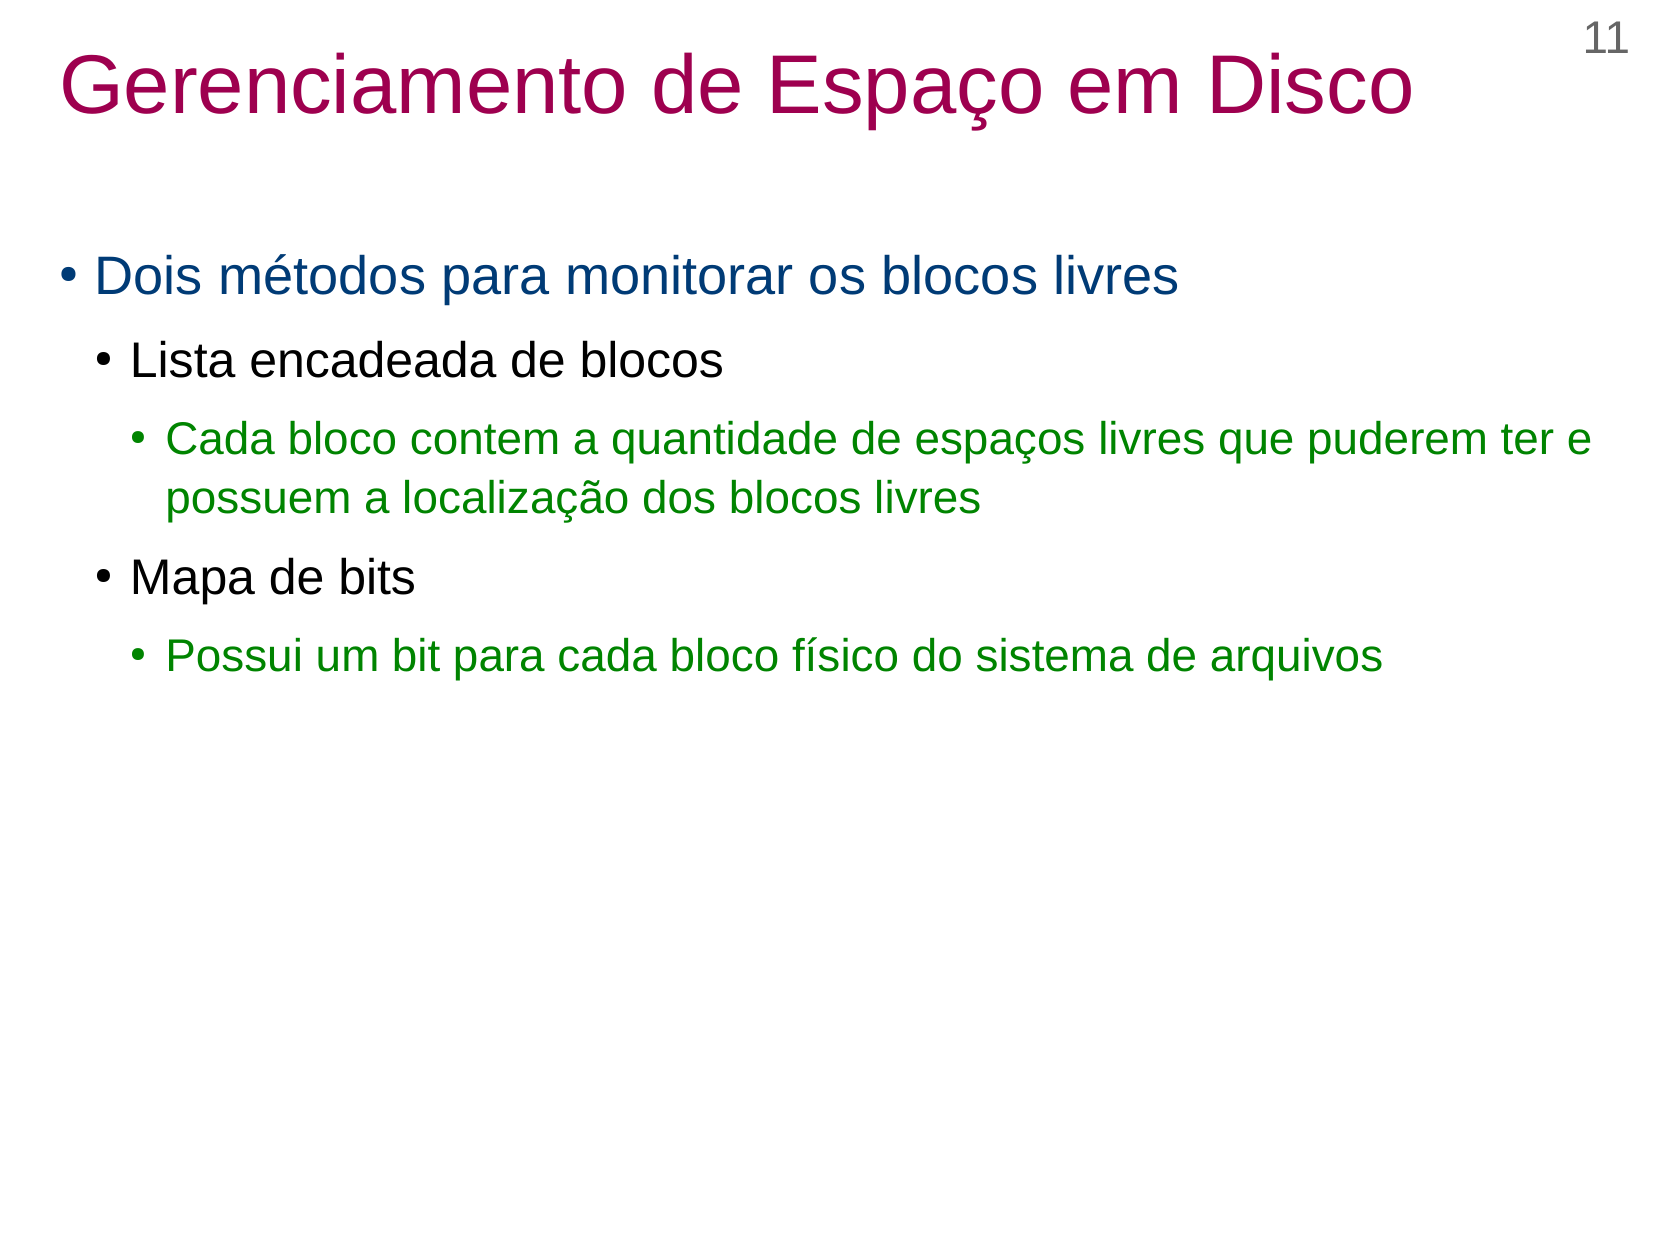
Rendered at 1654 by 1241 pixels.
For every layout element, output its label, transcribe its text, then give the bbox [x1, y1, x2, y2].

title Gerenciamento de Espaço em Disco [59, 29, 1595, 148]
list Dois métodos para monitorar os blocos livres Lista encadeada de blocos Cada bloco contem a quantidade de espaços livres que puderem ter e possuem a localização dos blocos livres Mapa de bits Possui um bit para cada bloco físico do sistema de arquivos [59, 236, 1595, 1211]
